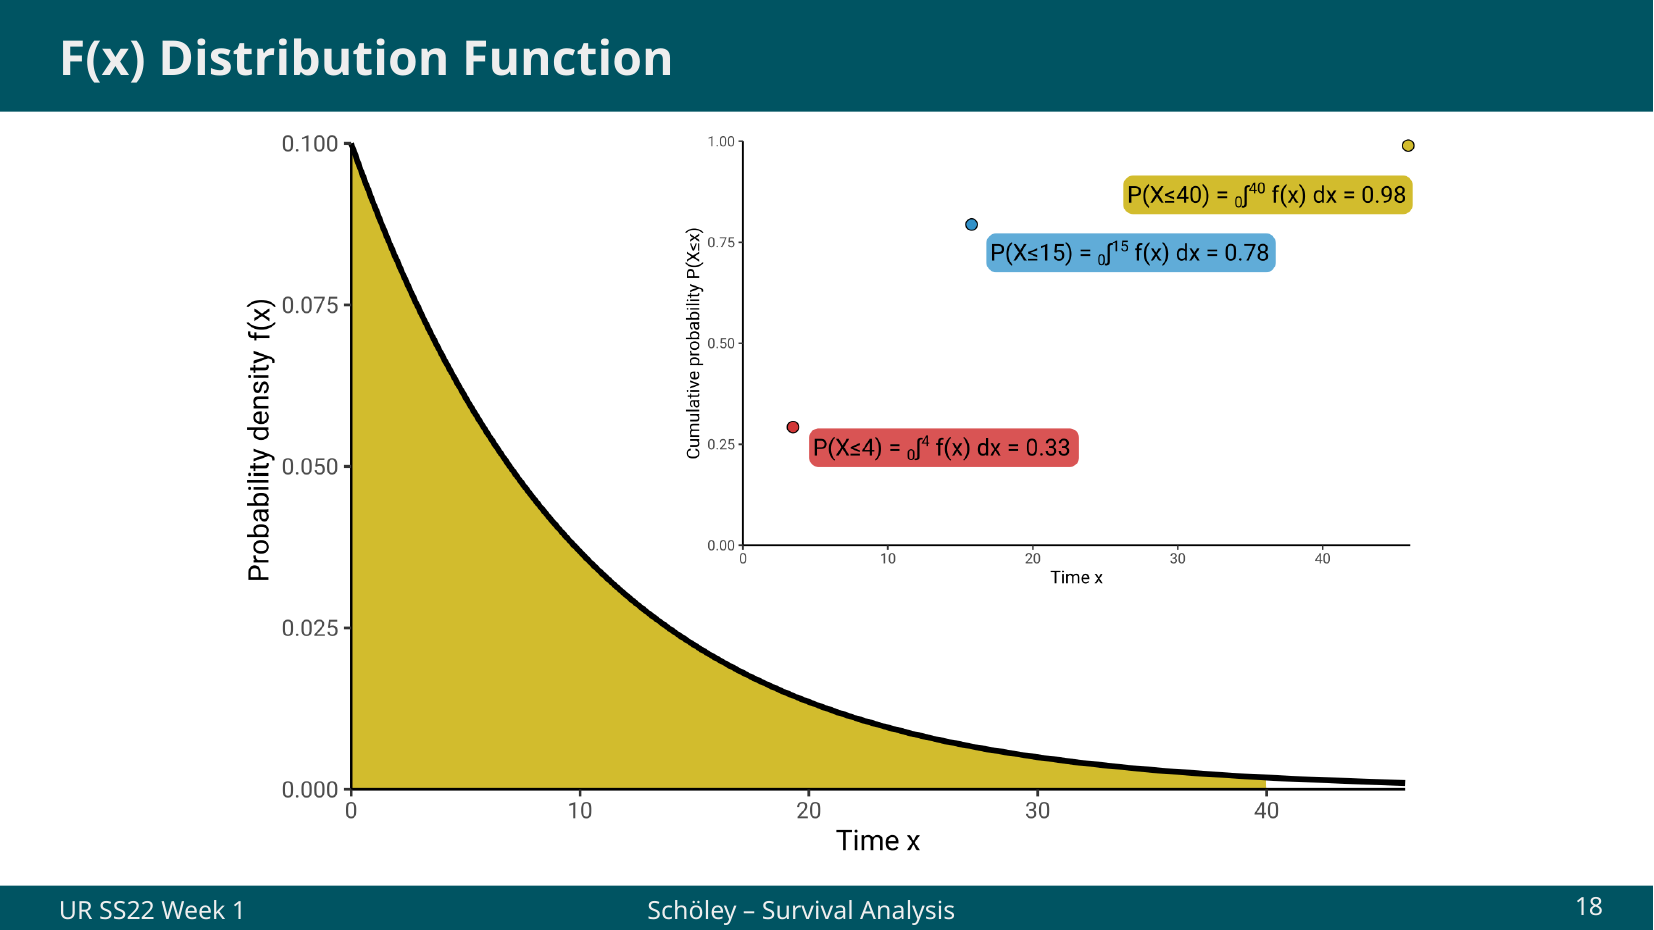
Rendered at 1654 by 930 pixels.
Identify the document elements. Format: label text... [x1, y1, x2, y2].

picture [234, 129, 1419, 870]
title F(x) Distribution Function [58, 0, 1594, 117]
